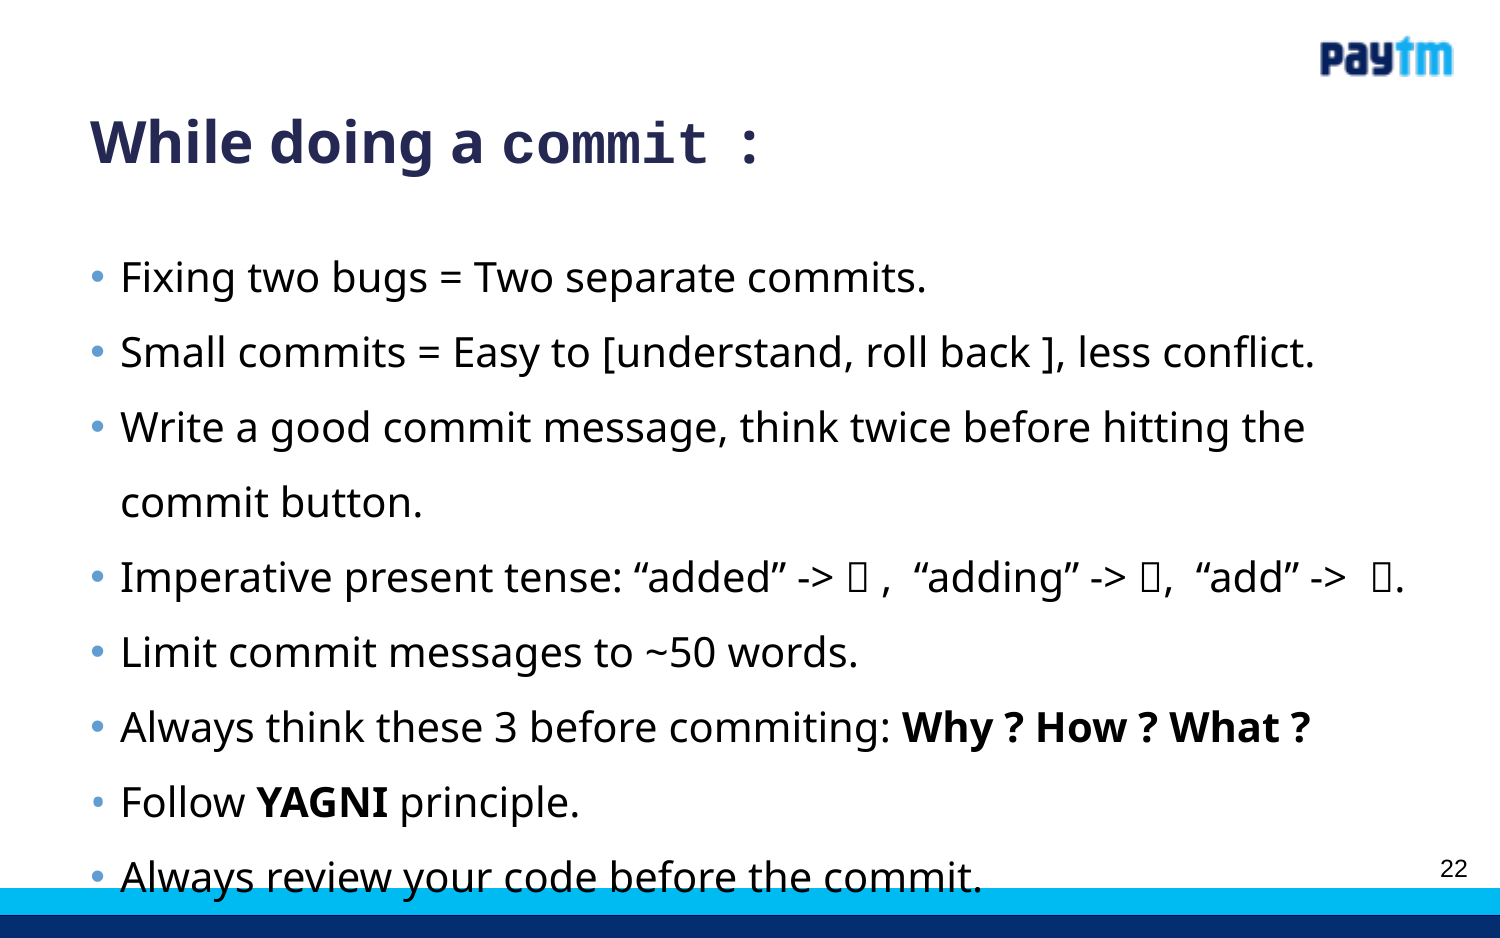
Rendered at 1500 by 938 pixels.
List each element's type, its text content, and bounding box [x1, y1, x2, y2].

picture [1319, 33, 1456, 79]
list Fixing two bugs = Two separate commits. Small commits = Easy to [understand, roll back ], less conflict. Write a good commit message, think twice before hitting the commit button. Imperative present tense: “added” -> ❌ , “adding” -> ❌, “add” -> ✅. Limit commit messages to ~50 words. Always think these 3 before commiting: Why ? How ? What ? Follow YAGNI principle. Always review your code before the commit. [75, 218, 1425, 886]
slide_number 1 [1383, 845, 1484, 891]
title While doing a commit : [75, 72, 1425, 209]
picture [0, 916, 1500, 938]
